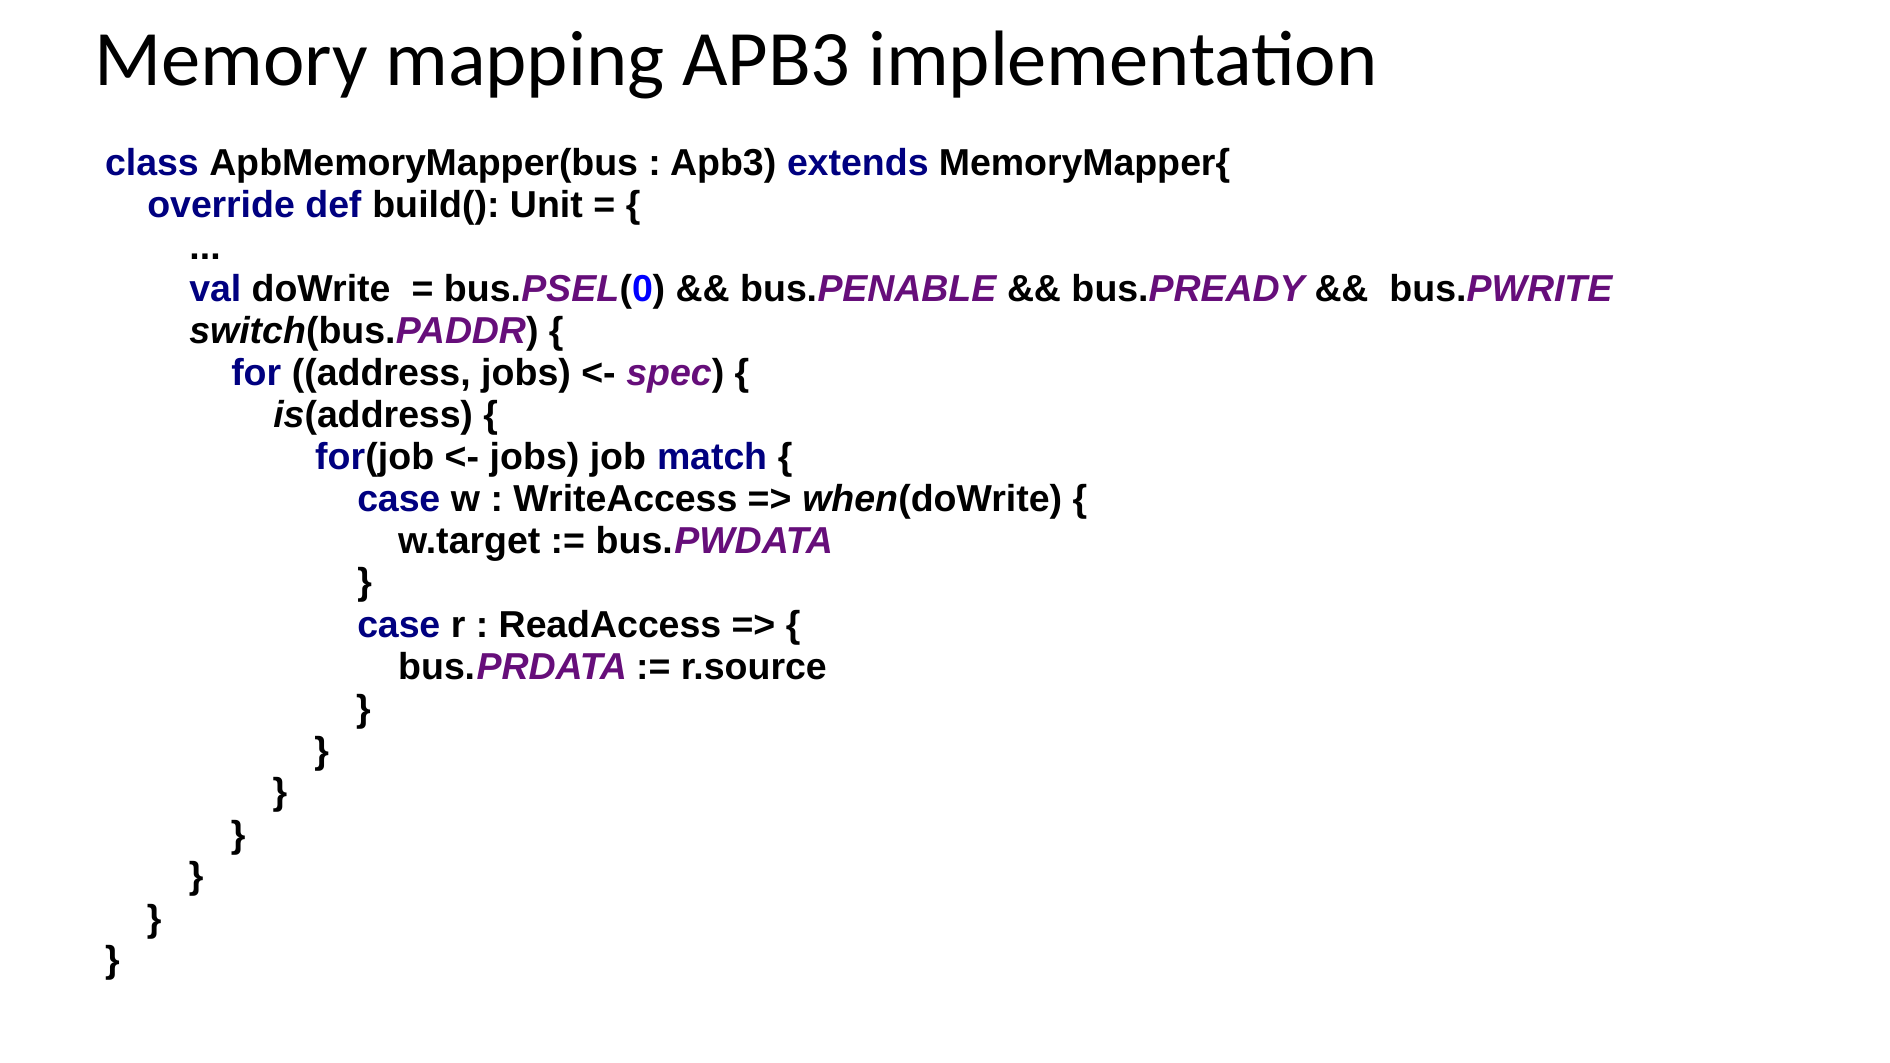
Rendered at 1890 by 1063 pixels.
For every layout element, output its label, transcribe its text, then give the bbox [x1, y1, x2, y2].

title Memory mapping APB3 implementation [94, 0, 1796, 133]
text_box class ApbMemoryMapper(bus : Apb3) extends MemoryMapper{ override def build(): Unit = { ... val doWrite = bus.PSEL(0) && bus.PENABLE && bus.PREADY && bus.PWRITE switch(bus.PADDR) { for ((address, jobs) <- spec) { is(address) { for(job <- jobs) job match { case w : WriteAccess => when(doWrite) { w.target := bus.PWDATA } case r : ReadAccess => { bus.PRDATA := r.source } } } } } } } [90, 133, 1819, 1063]
